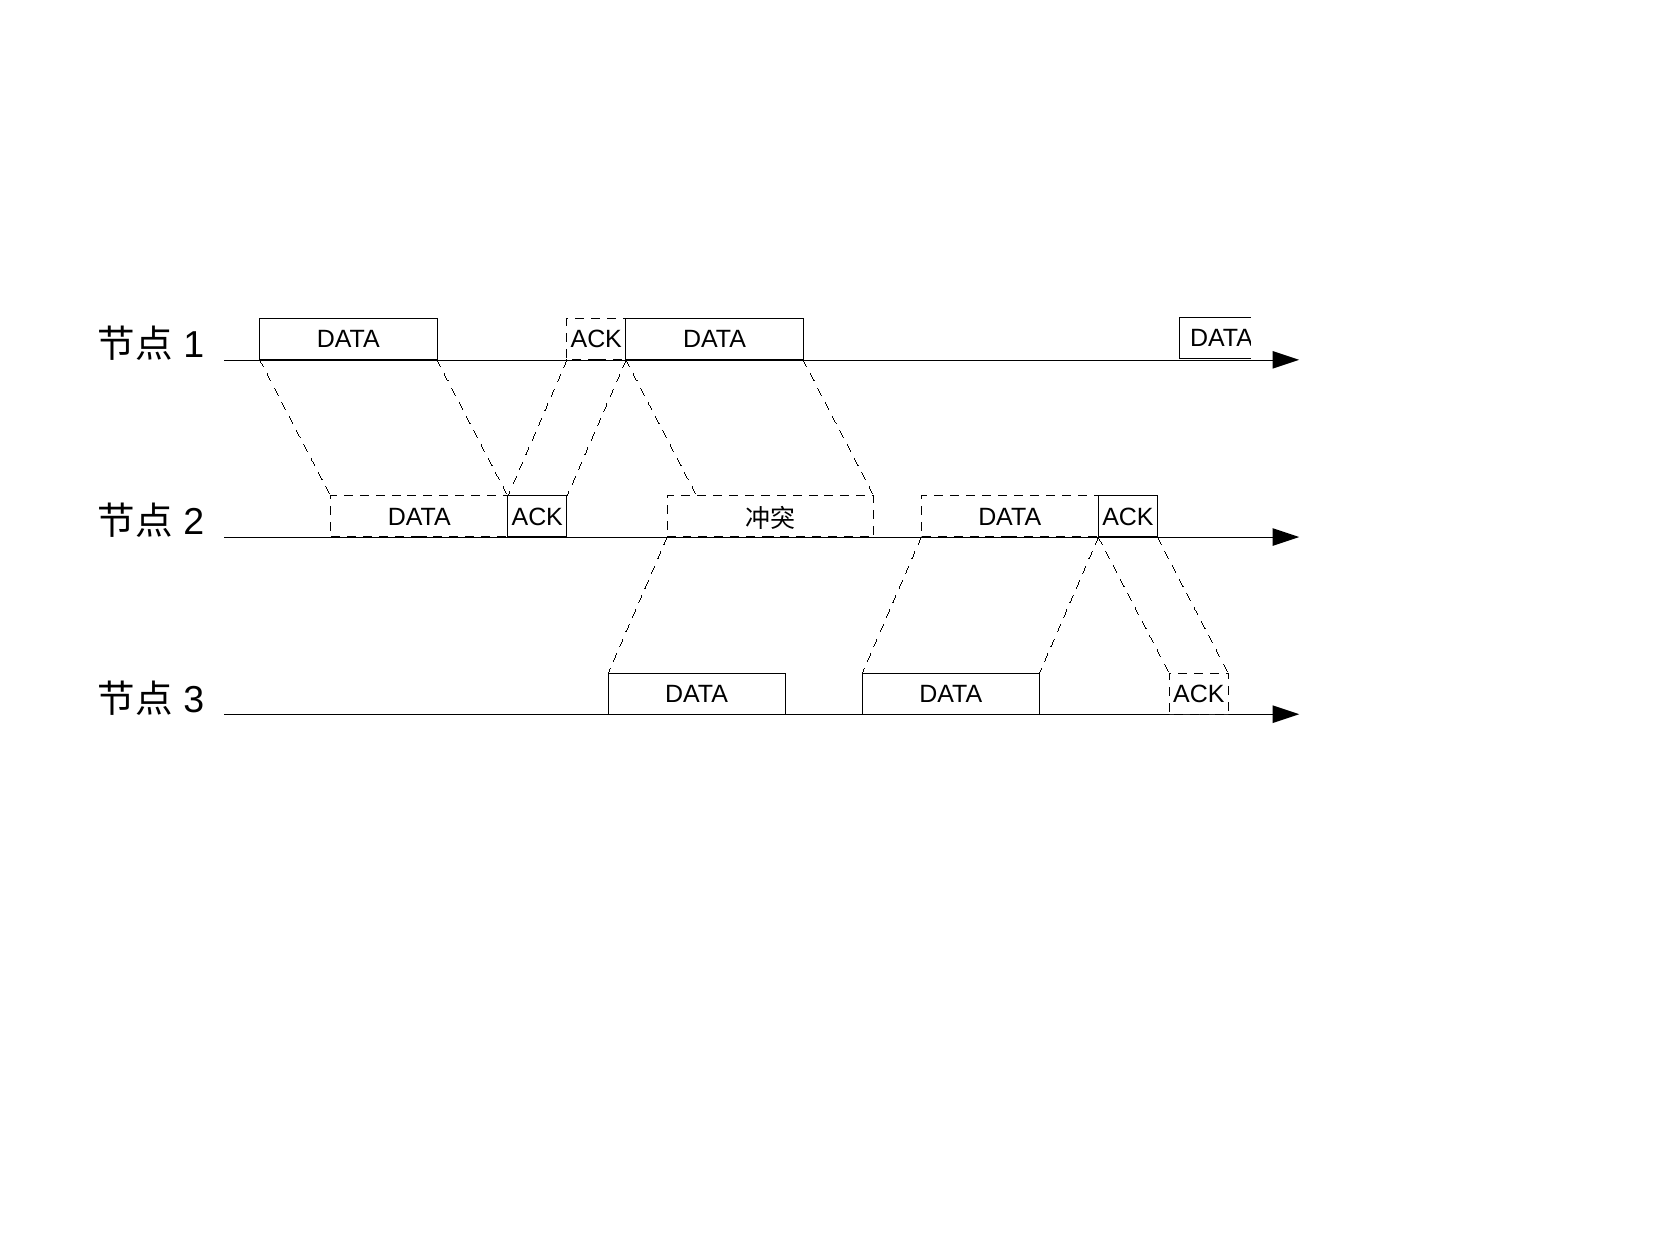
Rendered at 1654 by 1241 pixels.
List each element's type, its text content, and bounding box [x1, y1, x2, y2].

text_box DATA [625, 318, 804, 360]
text_box 冲突 [667, 495, 874, 537]
text_box DATA [330, 495, 507, 537]
text_box ACK [507, 495, 567, 537]
text_box ACK [1098, 495, 1158, 537]
text_box [1251, 283, 1465, 414]
text_box 节点2 [82, 484, 260, 620]
text_box DATA [921, 495, 1098, 537]
text_box ACK [566, 318, 625, 360]
text_box DATA [608, 673, 786, 715]
text_box 节点1 [82, 307, 260, 443]
text_box DATA [1179, 317, 1251, 359]
text_box 节点3 [82, 661, 260, 797]
text_box DATA [862, 673, 1040, 715]
text_box DATA [259, 318, 438, 360]
text_box ACK [1169, 673, 1229, 715]
